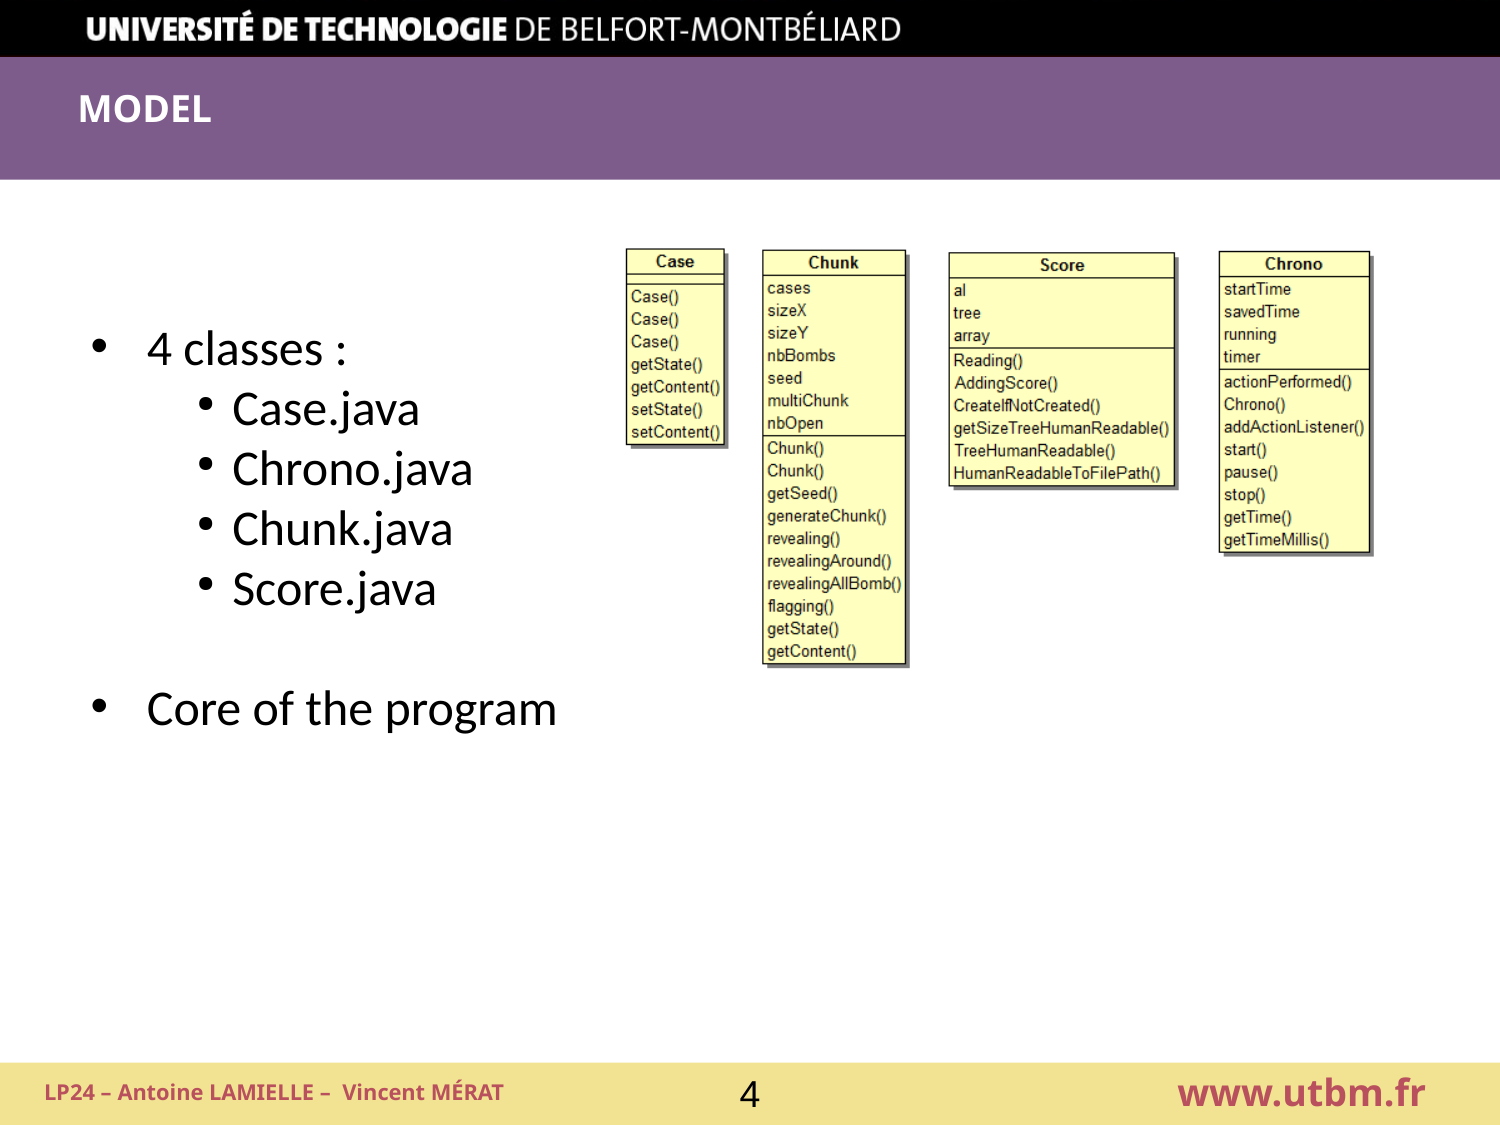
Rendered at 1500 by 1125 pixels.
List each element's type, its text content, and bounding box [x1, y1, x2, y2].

picture [0, 0, 1500, 57]
text_box 4 classes : Case.java Chrono.java Chunk.java Score.java Core of the program [90, 315, 1439, 736]
text_box MODEL [62, 78, 1288, 138]
text_box <number> [0, 1062, 1500, 1123]
picture [616, 236, 1394, 682]
text_box LP24 – Antoine LAMIELLE – Vincent MÉRAT [29, 1078, 591, 1112]
text_box [0, 57, 1500, 180]
